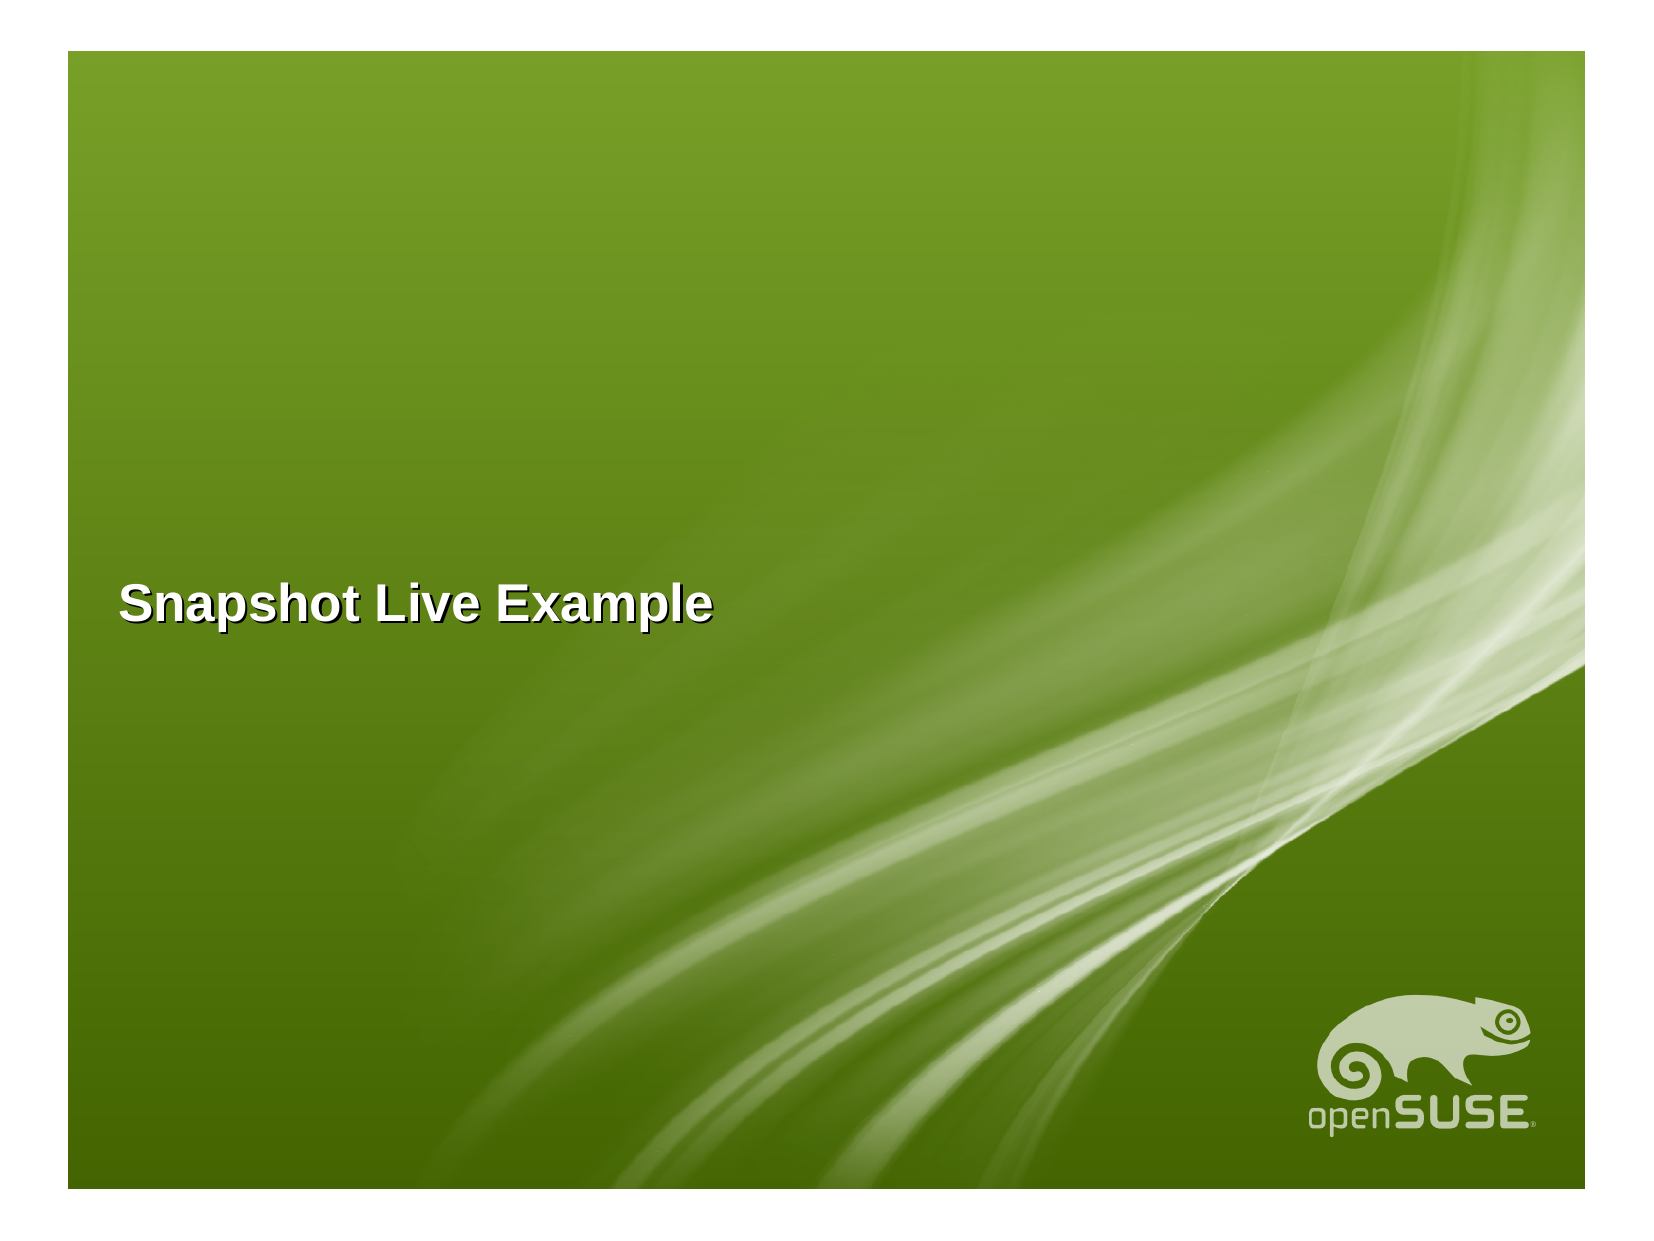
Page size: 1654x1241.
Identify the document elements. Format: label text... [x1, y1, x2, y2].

picture [68, 51, 1585, 1189]
title Snapshot Live Example [118, 457, 1607, 783]
